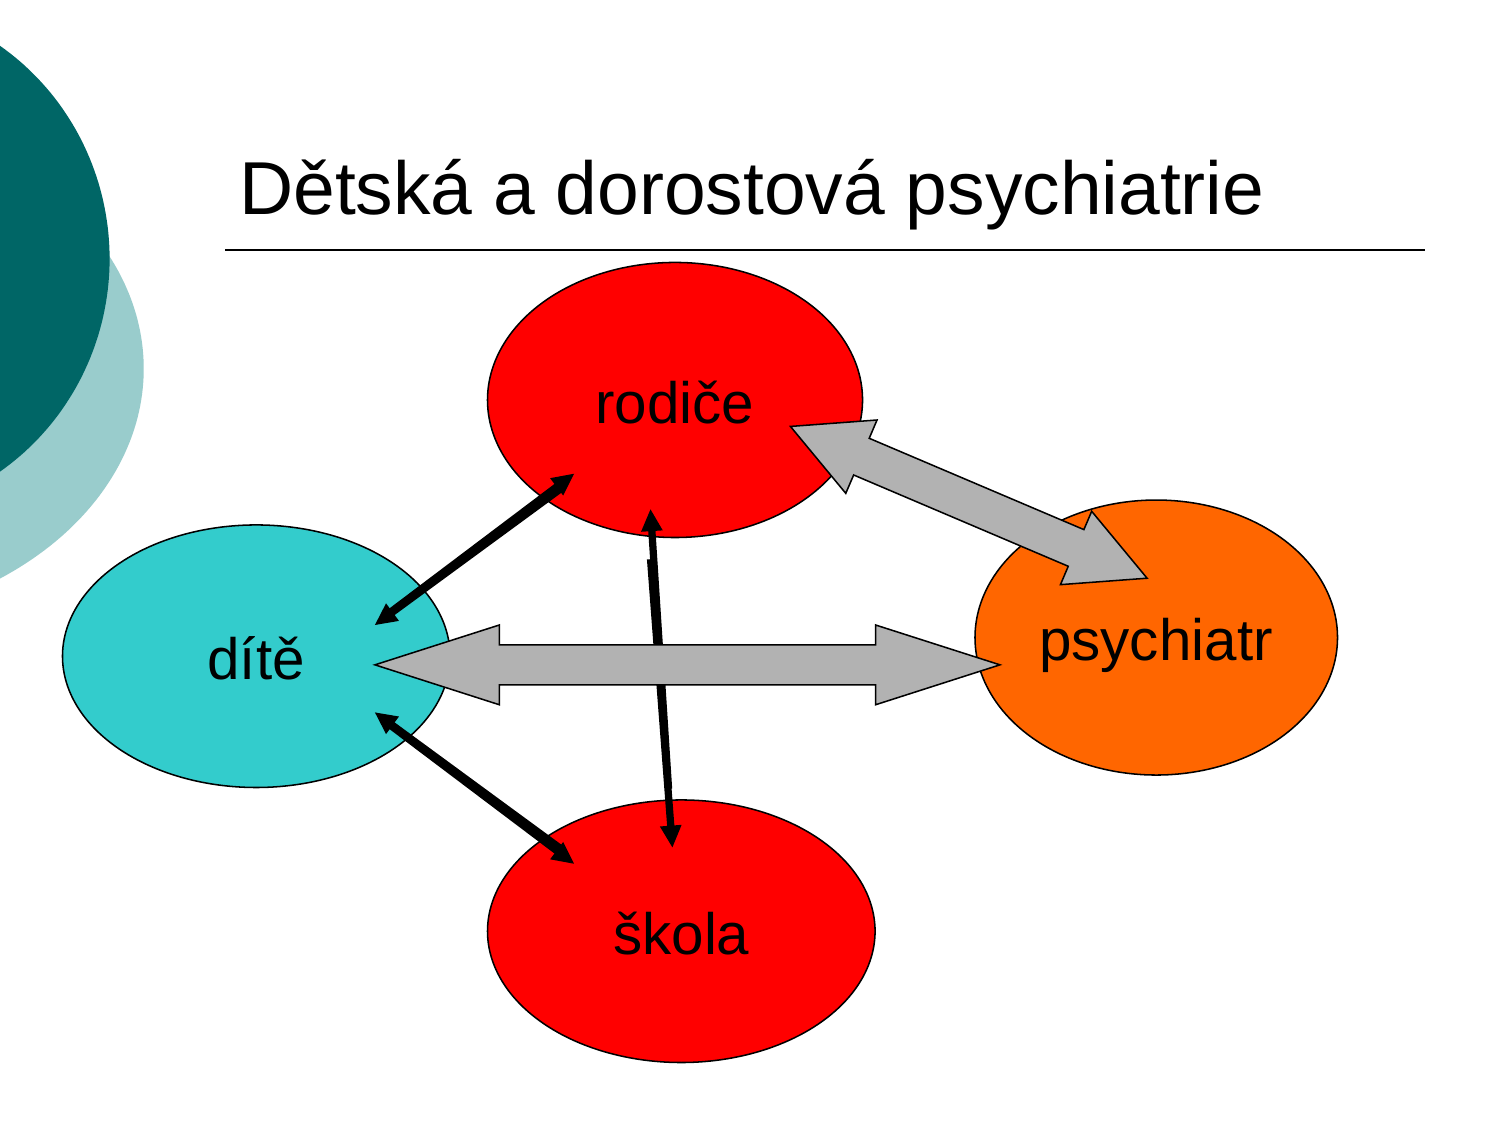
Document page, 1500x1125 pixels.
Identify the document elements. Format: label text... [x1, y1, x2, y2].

text_box škola [487, 799, 876, 1063]
text_box psychiatr [975, 500, 1338, 776]
text_box dítě [62, 524, 449, 788]
text_box [790, 420, 1148, 585]
title Dětská a dorostová psychiatrie [224, 49, 1425, 237]
text_box [374, 624, 1000, 705]
text_box rodiče [487, 262, 863, 538]
